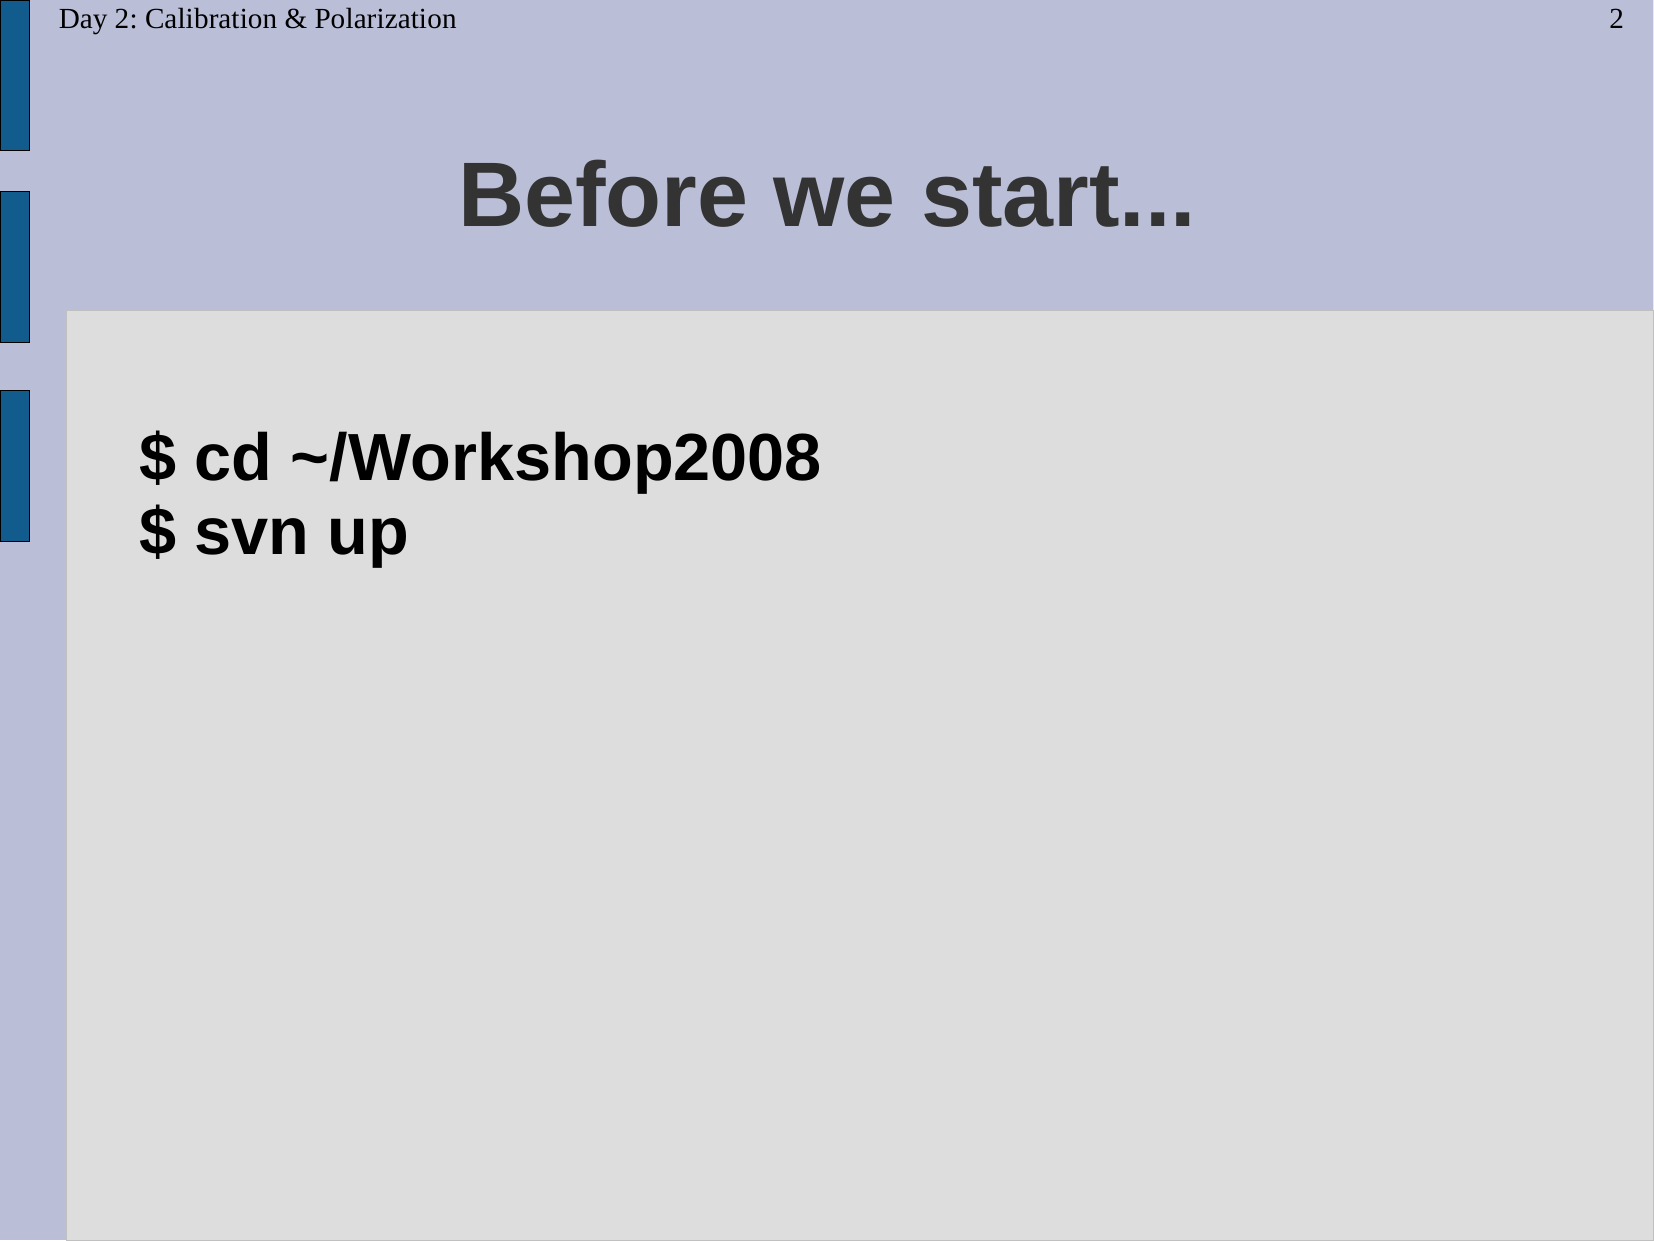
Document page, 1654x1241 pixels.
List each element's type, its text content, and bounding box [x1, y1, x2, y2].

title Before we start... [121, 98, 1534, 291]
list $ cd ~/Workshop2008 $ svn up [121, 344, 1534, 1112]
